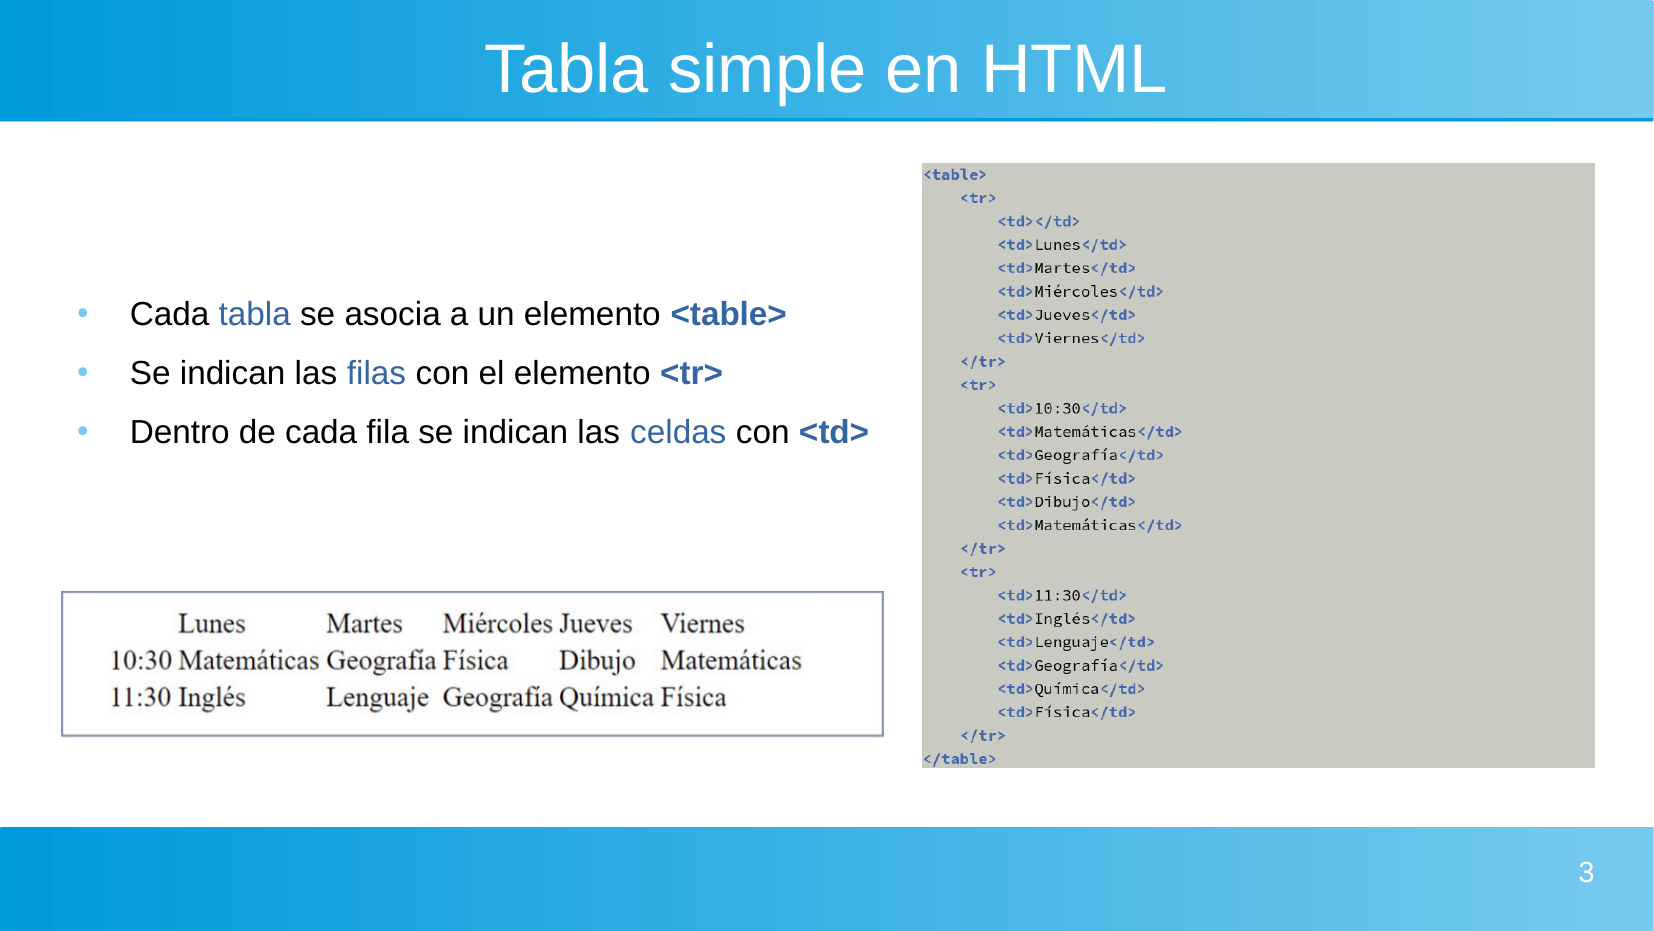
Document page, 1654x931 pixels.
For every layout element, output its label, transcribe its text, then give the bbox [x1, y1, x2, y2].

title Tabla simple en HTML [59, 29, 1595, 108]
list Cada tabla se asocia a un elemento <table> Se indican las filas con el elemento <tr> Dentro de cada fila se indican las celdas con <td> [59, 177, 921, 768]
picture [59, 590, 886, 738]
picture [921, 162, 1595, 768]
